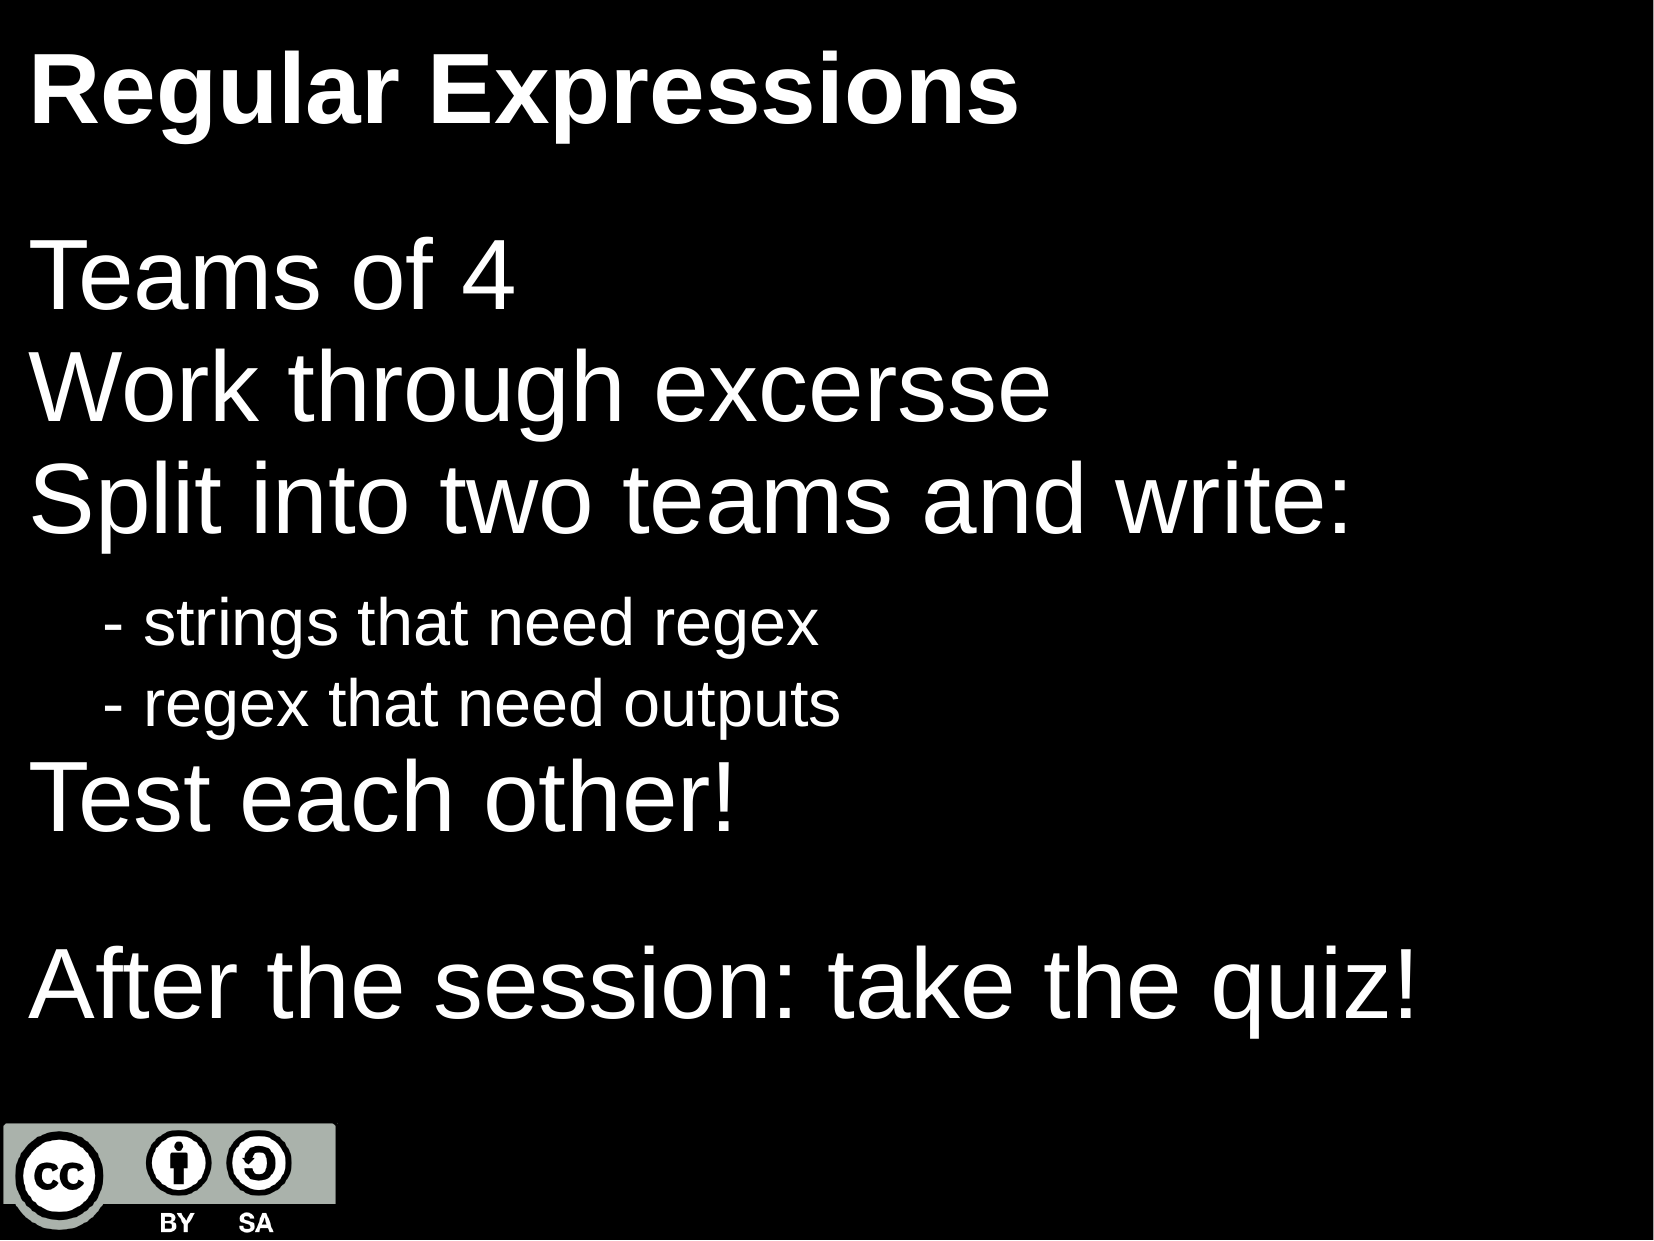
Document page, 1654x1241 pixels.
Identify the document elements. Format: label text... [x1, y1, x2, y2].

picture [0, 1120, 338, 1239]
text_box Regular Expressions Teams of 4 Work through excersse Split into two teams and write: - strings that need regex - regex that need outputs Test each other! After the session: take the quiz! [28, 33, 1623, 1040]
